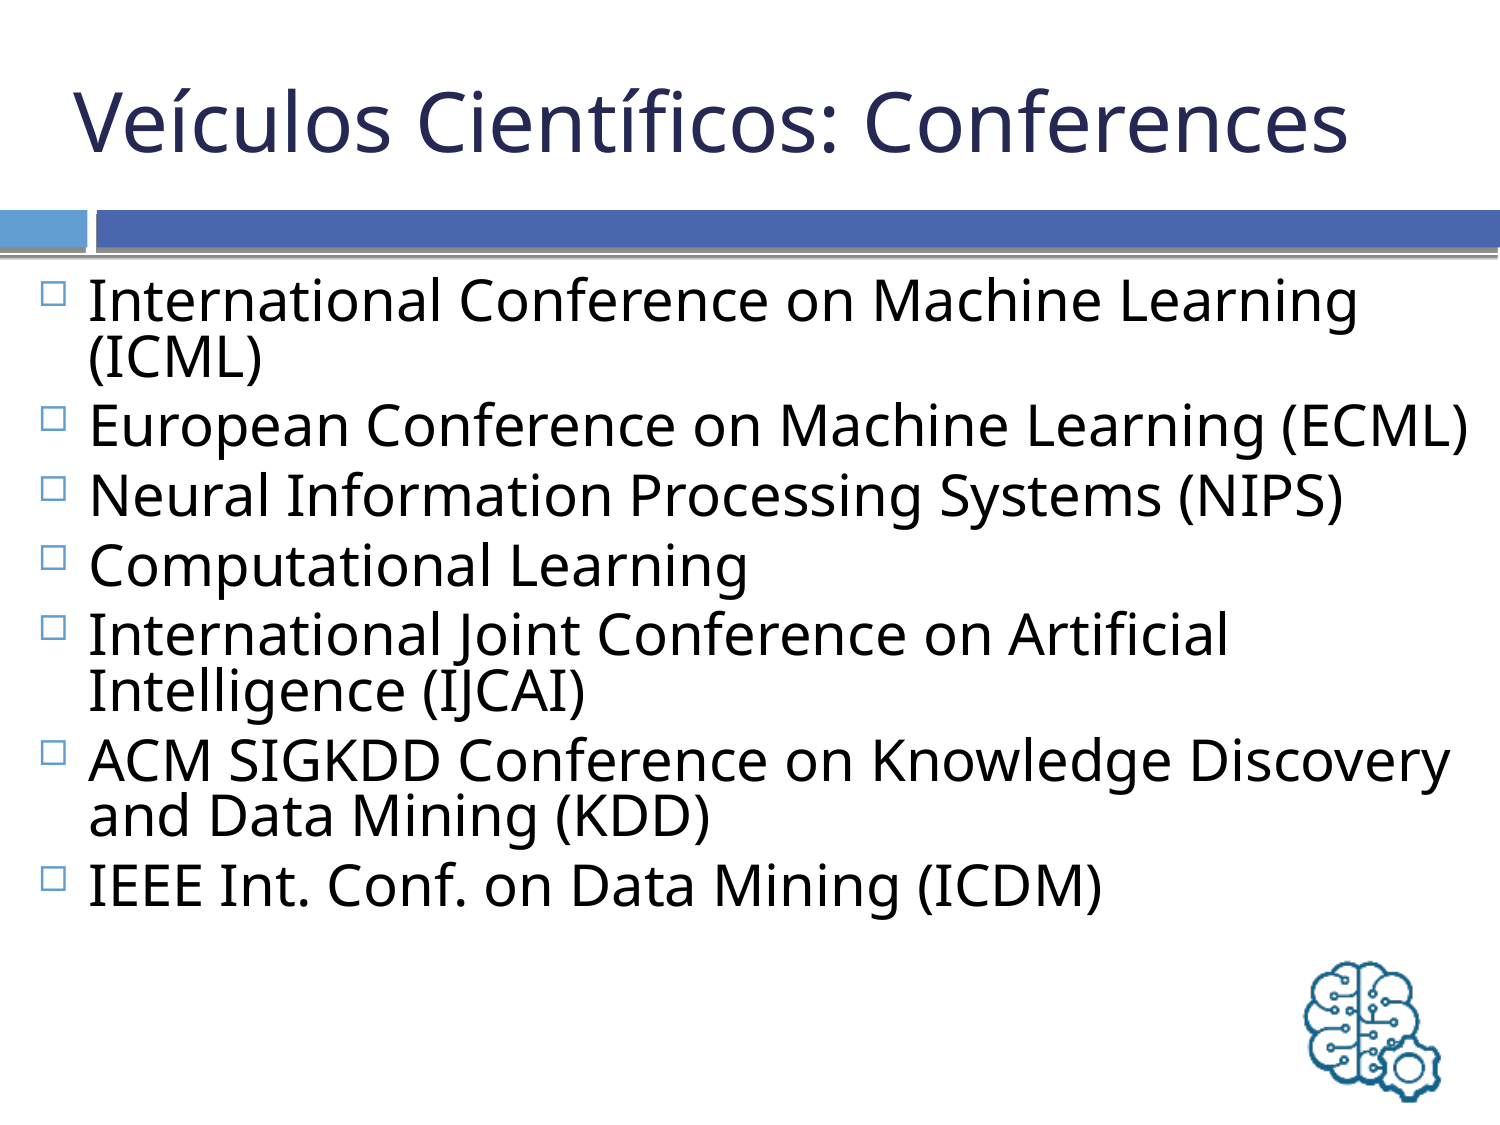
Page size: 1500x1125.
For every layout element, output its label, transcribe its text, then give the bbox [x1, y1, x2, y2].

picture [1297, 973, 1449, 1106]
list International Conference on Machine Learning (ICML) European Conference on Machine Learning (ECML) Neural Information Processing Systems (NIPS) Computational Learning International Joint Conference on Artificial Intelligence (IJCAI) ACM SIGKDD Conference on Knowledge Discovery and Data Mining (KDD) IEEE Int. Conf. on Data Mining (ICDM) [23, 269, 1500, 973]
title Veículos Científicos: Conferences [59, 37, 1465, 200]
